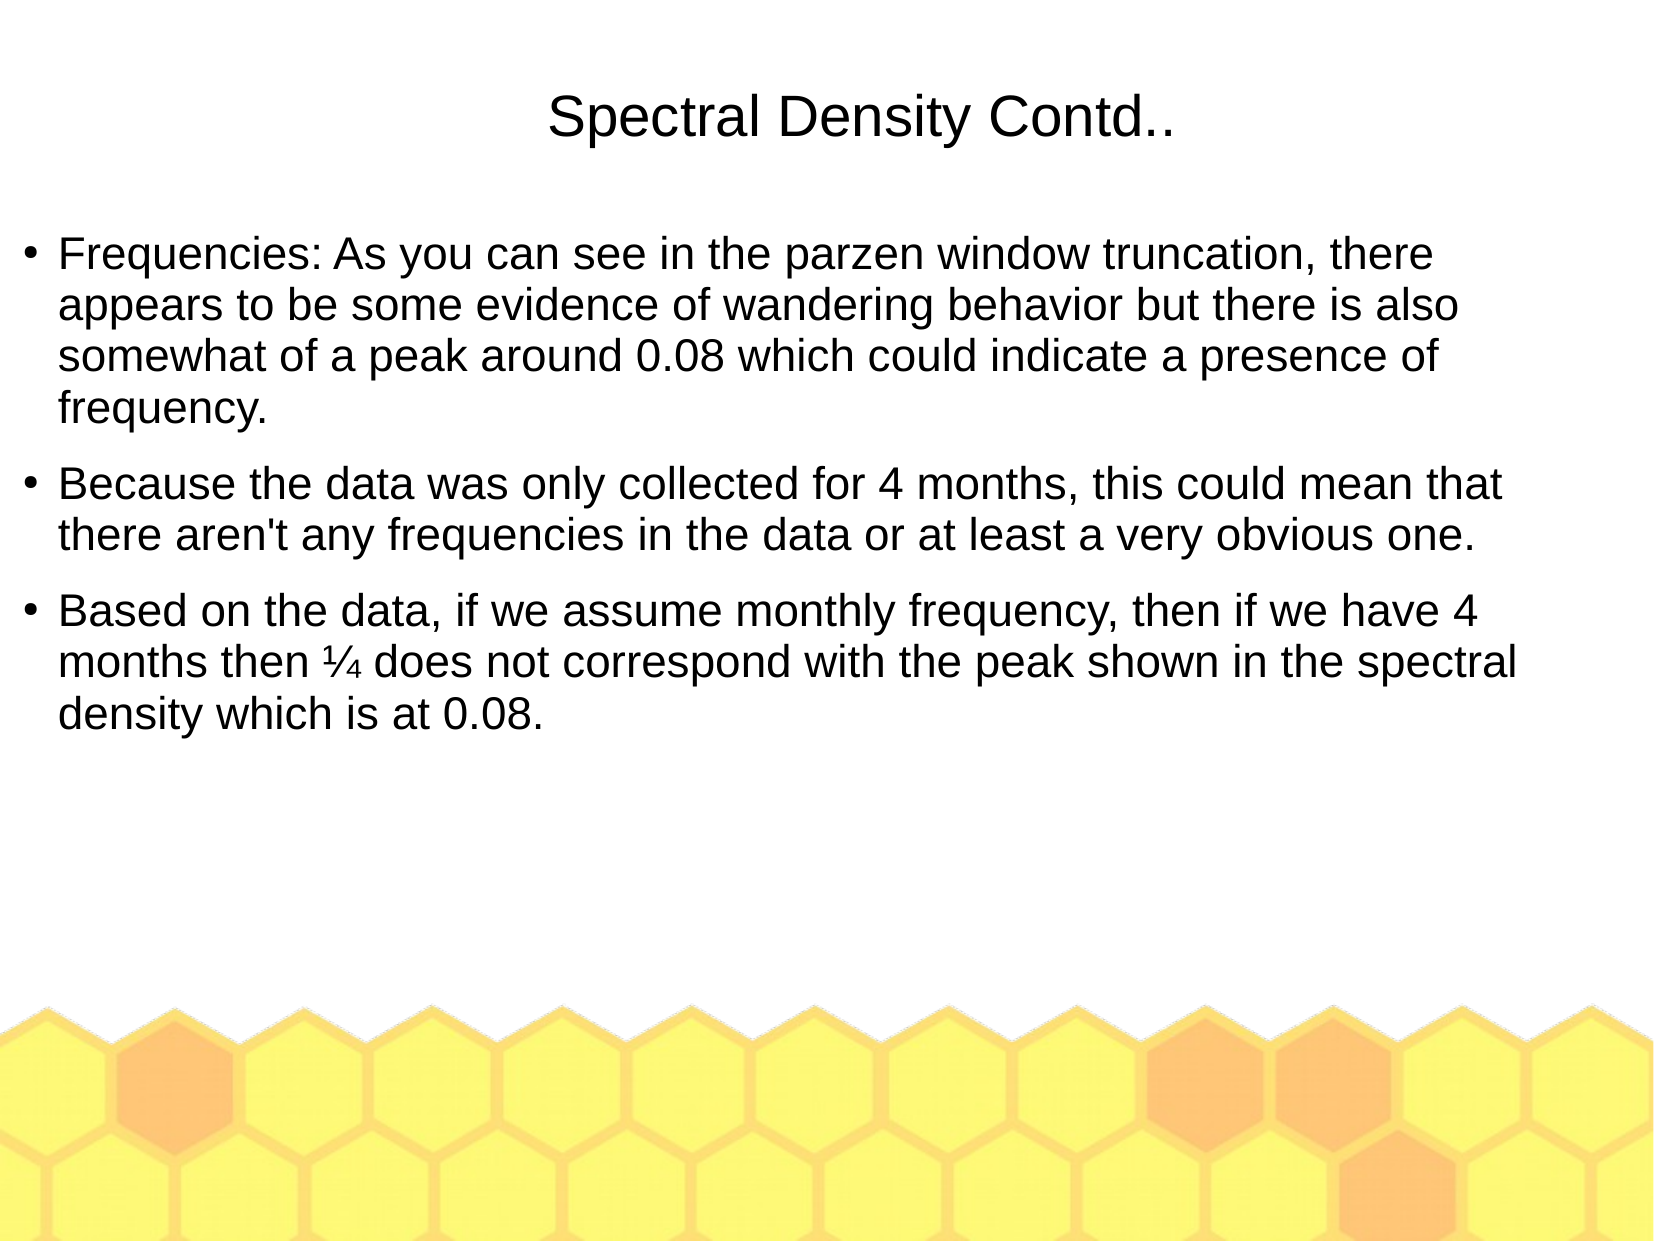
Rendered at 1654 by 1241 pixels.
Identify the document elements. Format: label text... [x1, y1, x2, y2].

picture [0, 1001, 1654, 1241]
title Spectral Density Contd.. [82, 50, 1571, 181]
text_box Frequencies: As you can see in the parzen window truncation, there appears to be some evidence of wandering behavior but there is also somewhat of a peak around 0.08 which could indicate a presence of frequency. Because the data was only collected for 4 months, this could mean that there aren't any frequencies in the data or at least a very obvious one. Based on the data, if we assume monthly frequency, then if we have 4 months then ¼ does not correspond with the peak shown in the spectral density which is at 0.08. [7, 220, 1621, 795]
